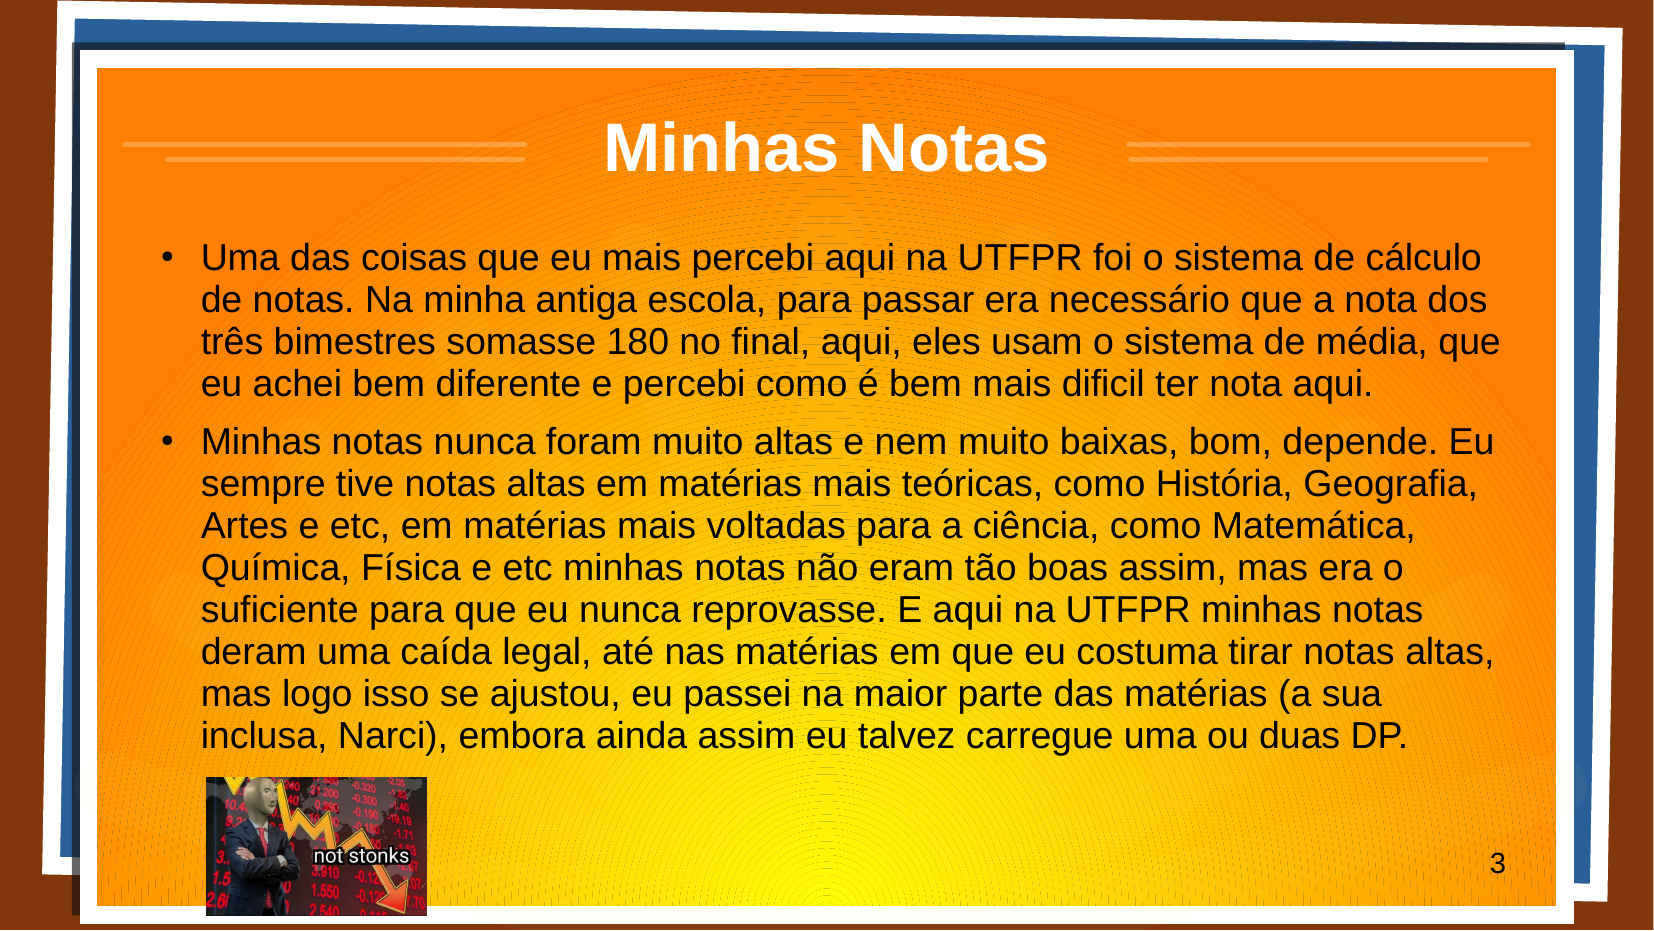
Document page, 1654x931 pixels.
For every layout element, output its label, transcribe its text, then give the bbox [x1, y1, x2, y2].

title Minhas Notas [531, 73, 1123, 222]
picture [206, 777, 427, 916]
list Uma das coisas que eu mais percebi aqui na UTFPR foi o sistema de cálculo de notas. Na minha antiga escola, para passar era necessário que a nota dos três bimestres somasse 180 no final, aqui, eles usam o sistema de média, que eu achei bem diferente e percebi como é bem mais dificil ter nota aqui. Minhas notas nunca foram muito altas e nem muito baixas, bom, depende. Eu sempre tive notas altas em matérias mais teóricas, como História, Geografia, Artes e etc, em matérias mais voltadas para a ciência, como Matemática, Química, Física e etc minhas notas não eram tão boas assim, mas era o suficiente para que eu nunca reprovasse. E aqui na UTFPR minhas notas deram uma caída legal, até nas matérias em que eu costuma tirar notas altas, mas logo isso se ajustou, eu passei na maior parte das matérias (a sua inclusa, Narci), embora ainda assim eu talvez carregue uma ou duas DP. [147, 236, 1506, 827]
